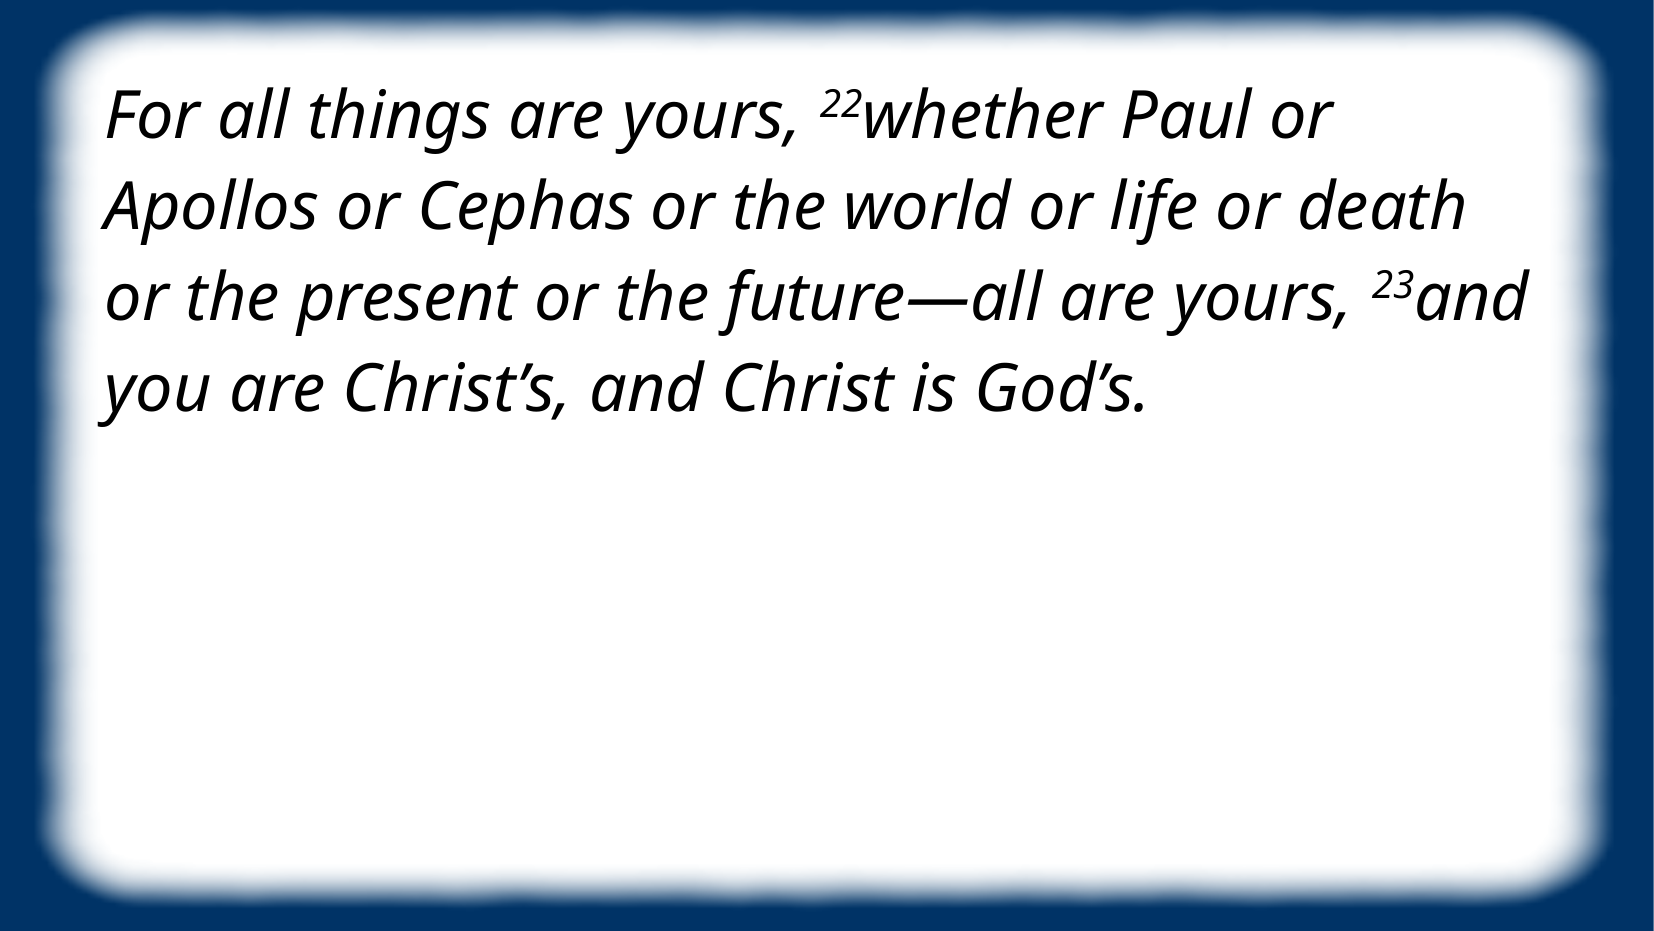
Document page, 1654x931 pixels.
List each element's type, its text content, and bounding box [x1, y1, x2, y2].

picture [0, 0, 1654, 931]
text_box For all things are yours, 22whether Paul or Apollos or Cephas or the world or life or death or the present or the future—all are yours, 23and you are Christ’s, and Christ is God’s. [90, 60, 1561, 430]
